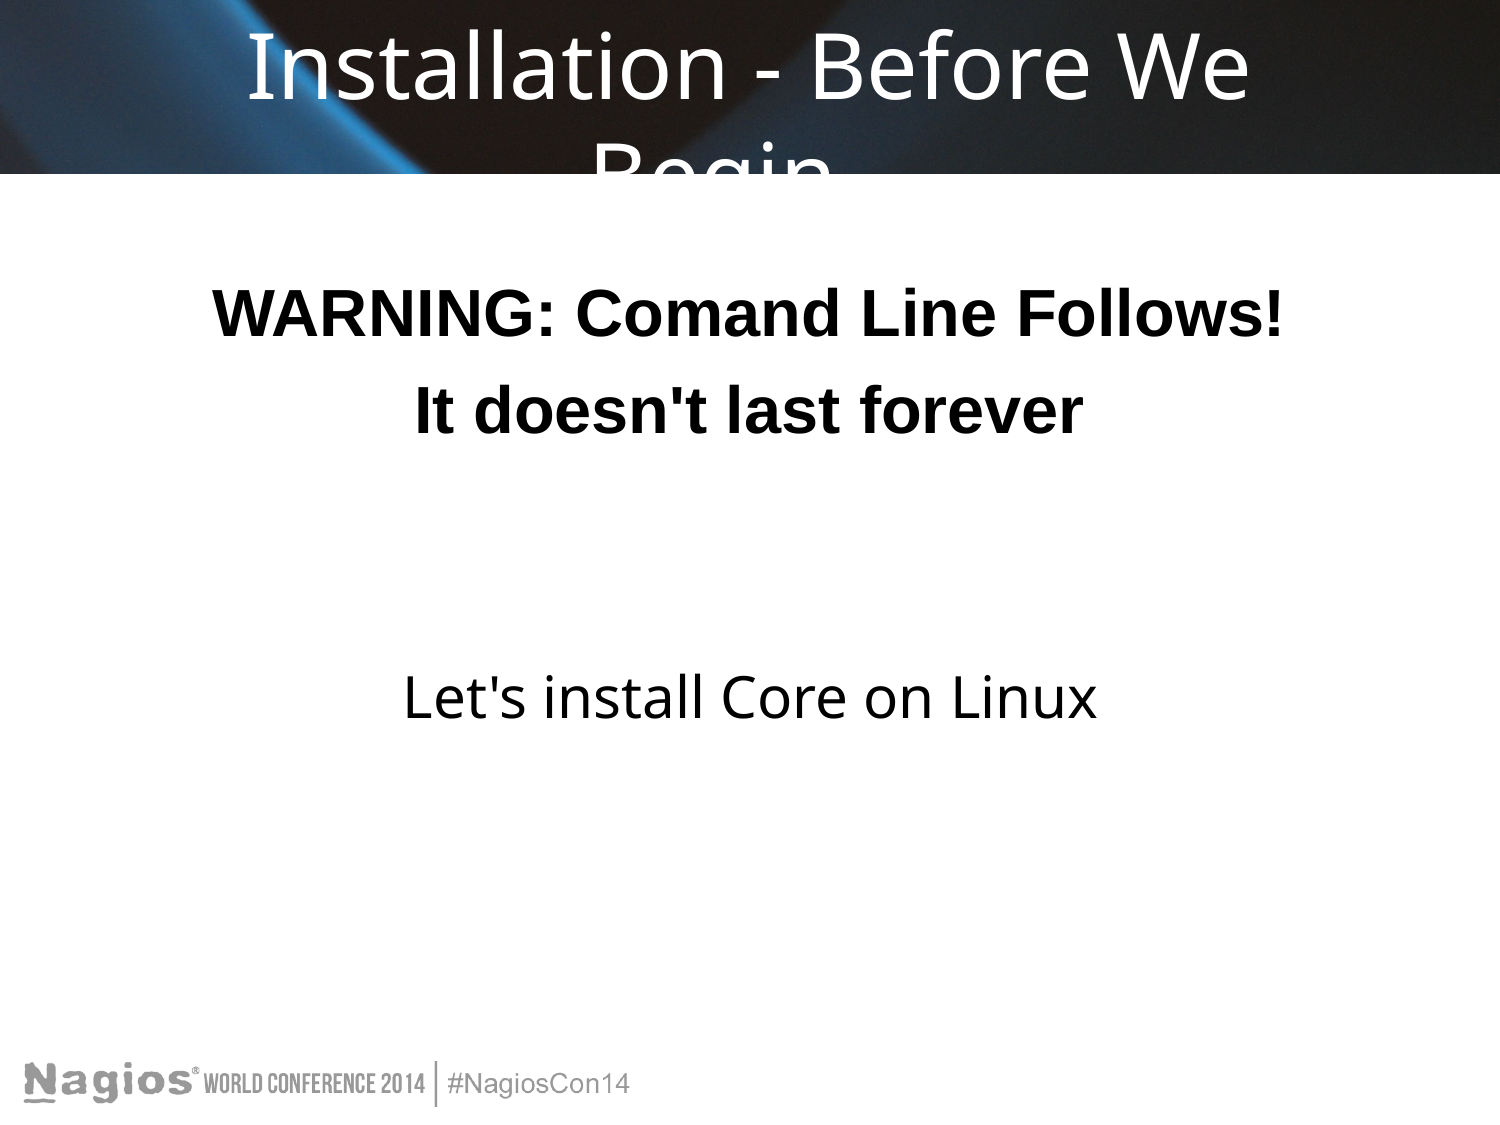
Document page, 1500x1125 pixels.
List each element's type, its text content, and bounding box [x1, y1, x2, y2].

list Let's install Core on Linux [240, 652, 1261, 738]
list WARNING: Comand Line Follows! It doesn't last forever [150, 262, 1350, 1005]
title Installation - Before We Begin... [75, 0, 1426, 174]
